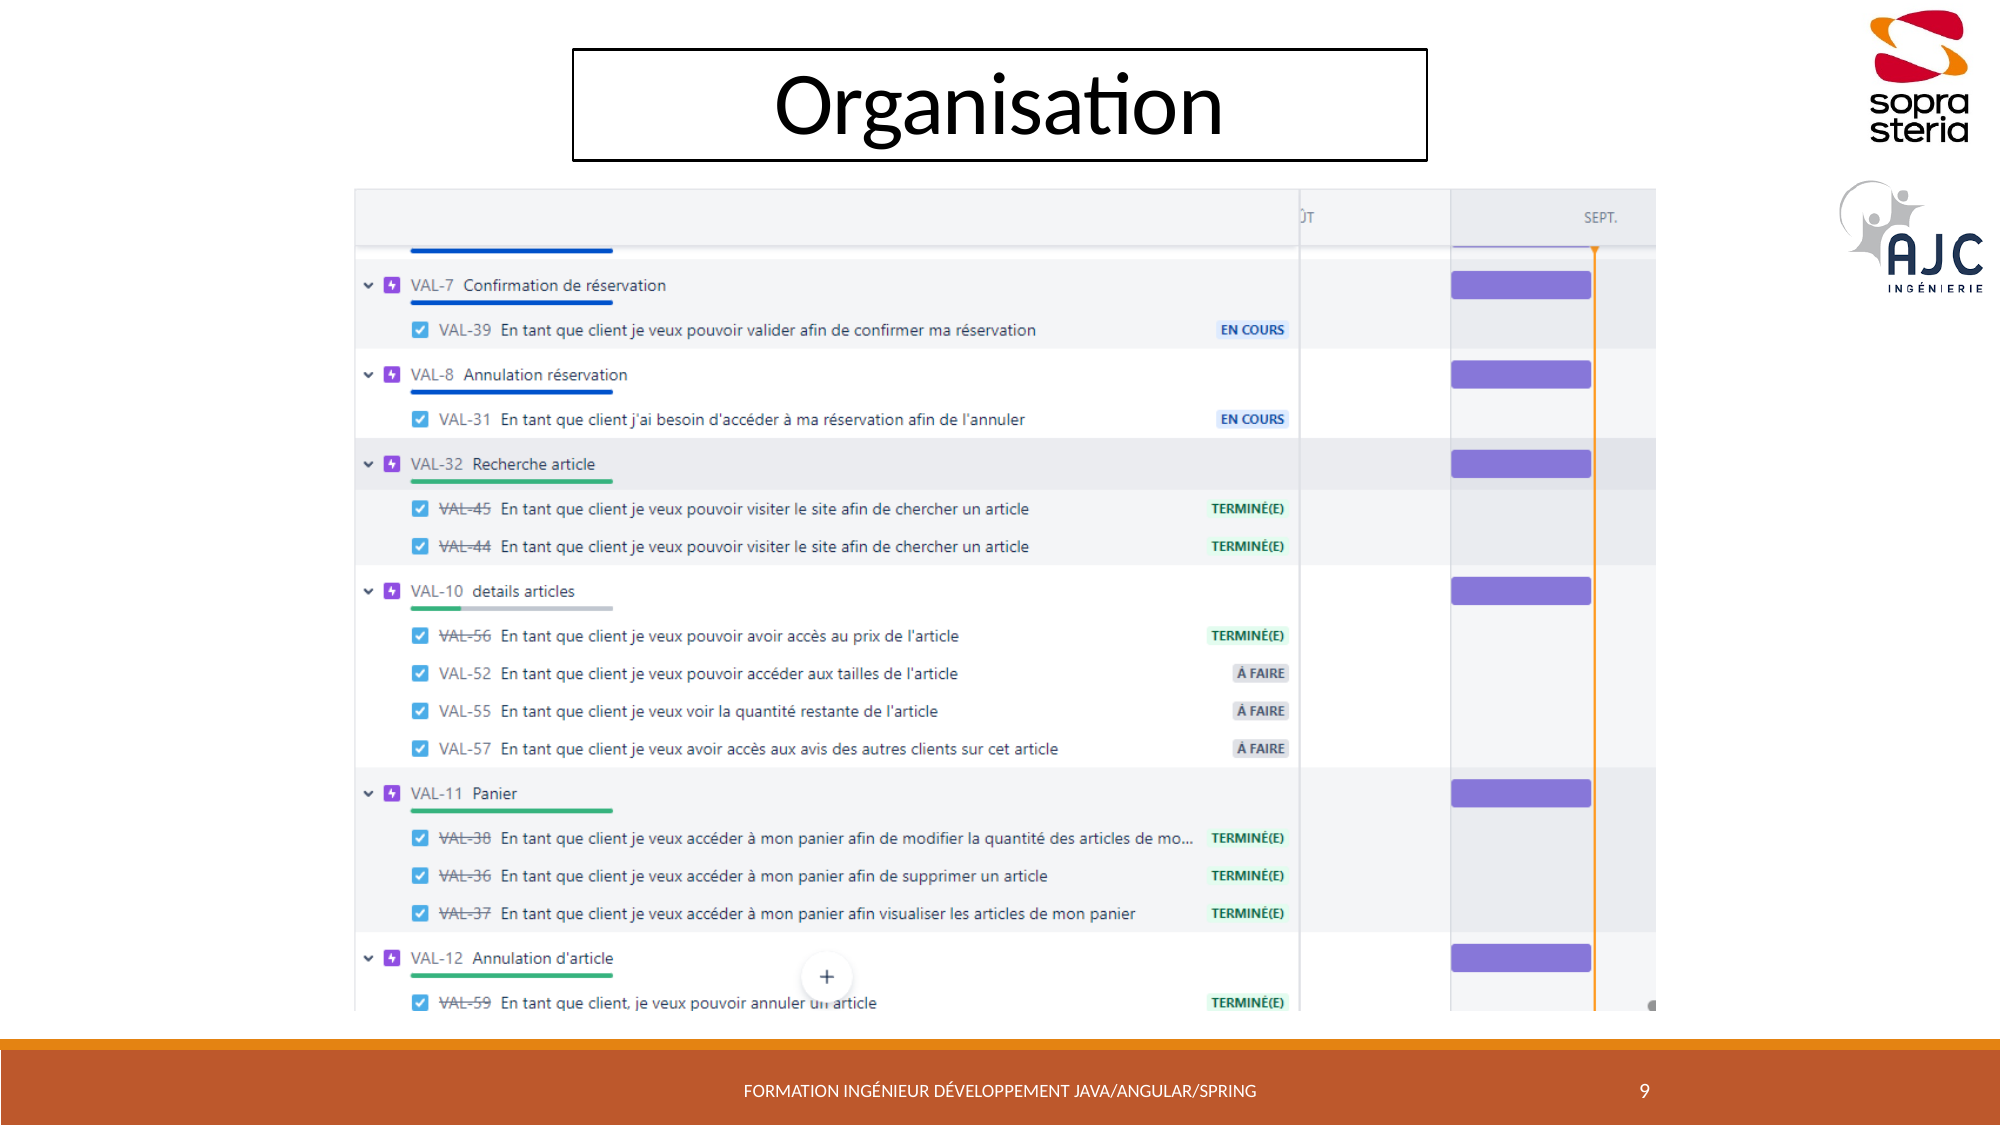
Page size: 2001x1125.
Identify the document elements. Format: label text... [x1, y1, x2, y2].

title Organisation [573, 49, 1427, 161]
text_box Formation Ingénieur Développement JAVA/ANGULAR/SPRING [604, 1059, 1396, 1120]
picture [1827, 0, 2000, 312]
text_box [1624, 1059, 1840, 1120]
picture [345, 184, 1656, 1011]
